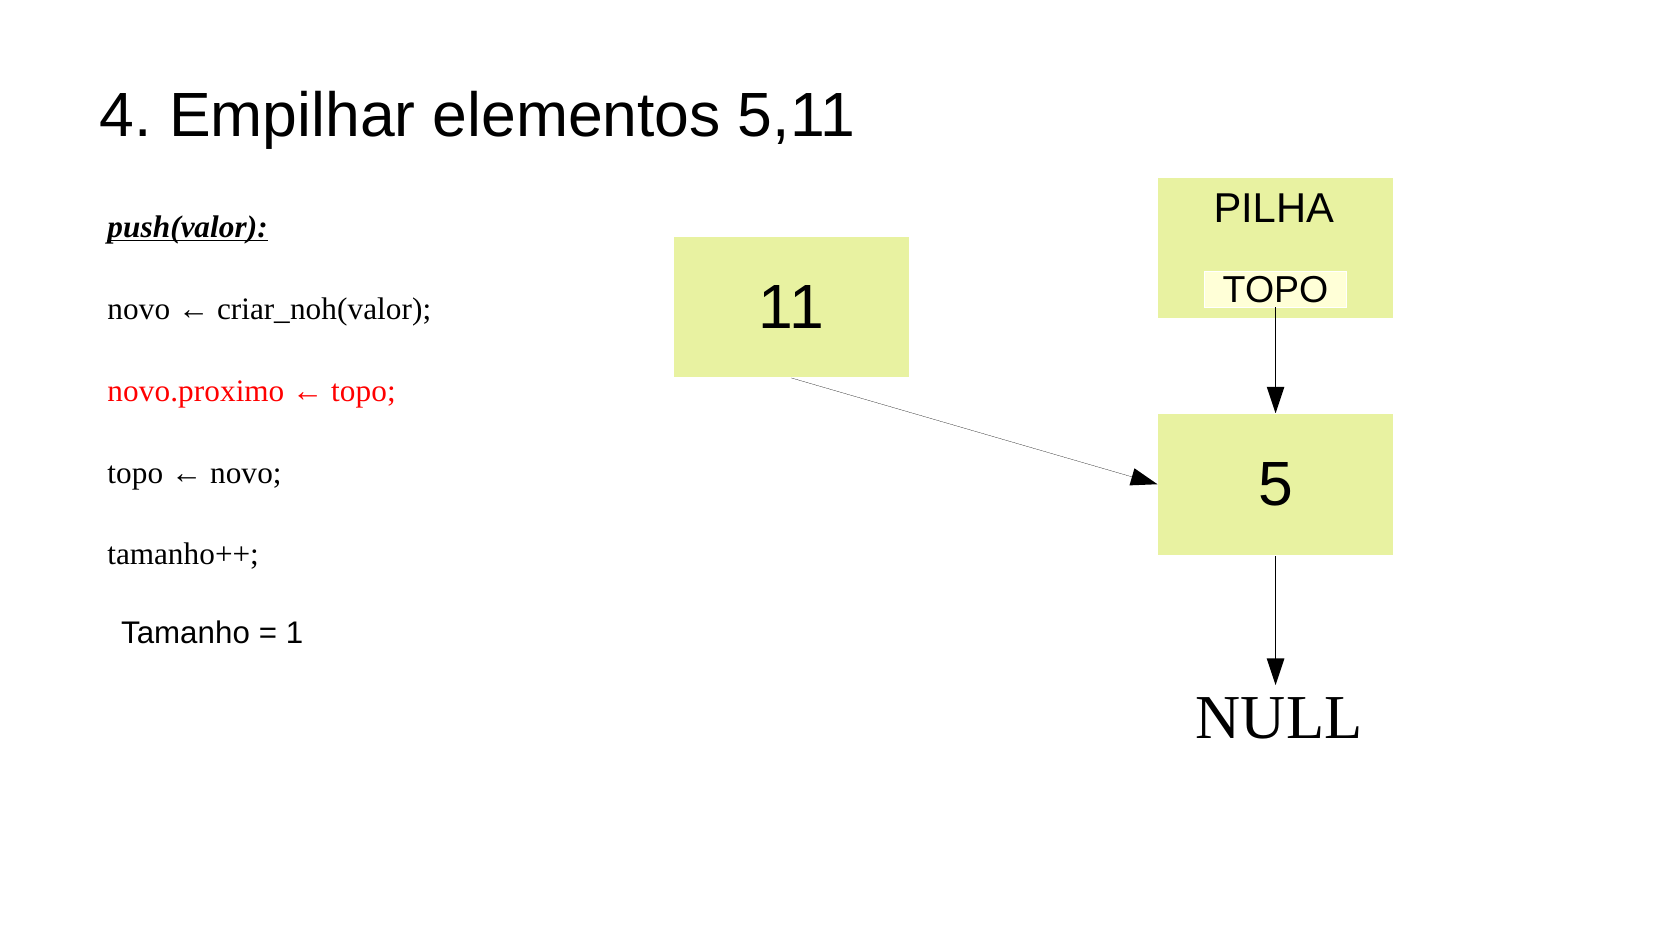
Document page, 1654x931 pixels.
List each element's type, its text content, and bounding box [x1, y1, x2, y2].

title 4. Empilhar elementos 5,11 [82, 37, 1571, 193]
text_box push(valor): novo ← criar_noh(valor); novo.proximo ← topo; topo ← novo; tamanho++; [92, 199, 544, 579]
text_box 5 [1157, 413, 1394, 556]
text_box Tamanho = 1 [106, 608, 321, 658]
text_box TOPO [1204, 271, 1347, 308]
text_box NULL [1181, 675, 1382, 756]
text_box PILHA [1198, 177, 1353, 239]
text_box 11 [673, 236, 910, 378]
text_box [1157, 177, 1394, 319]
